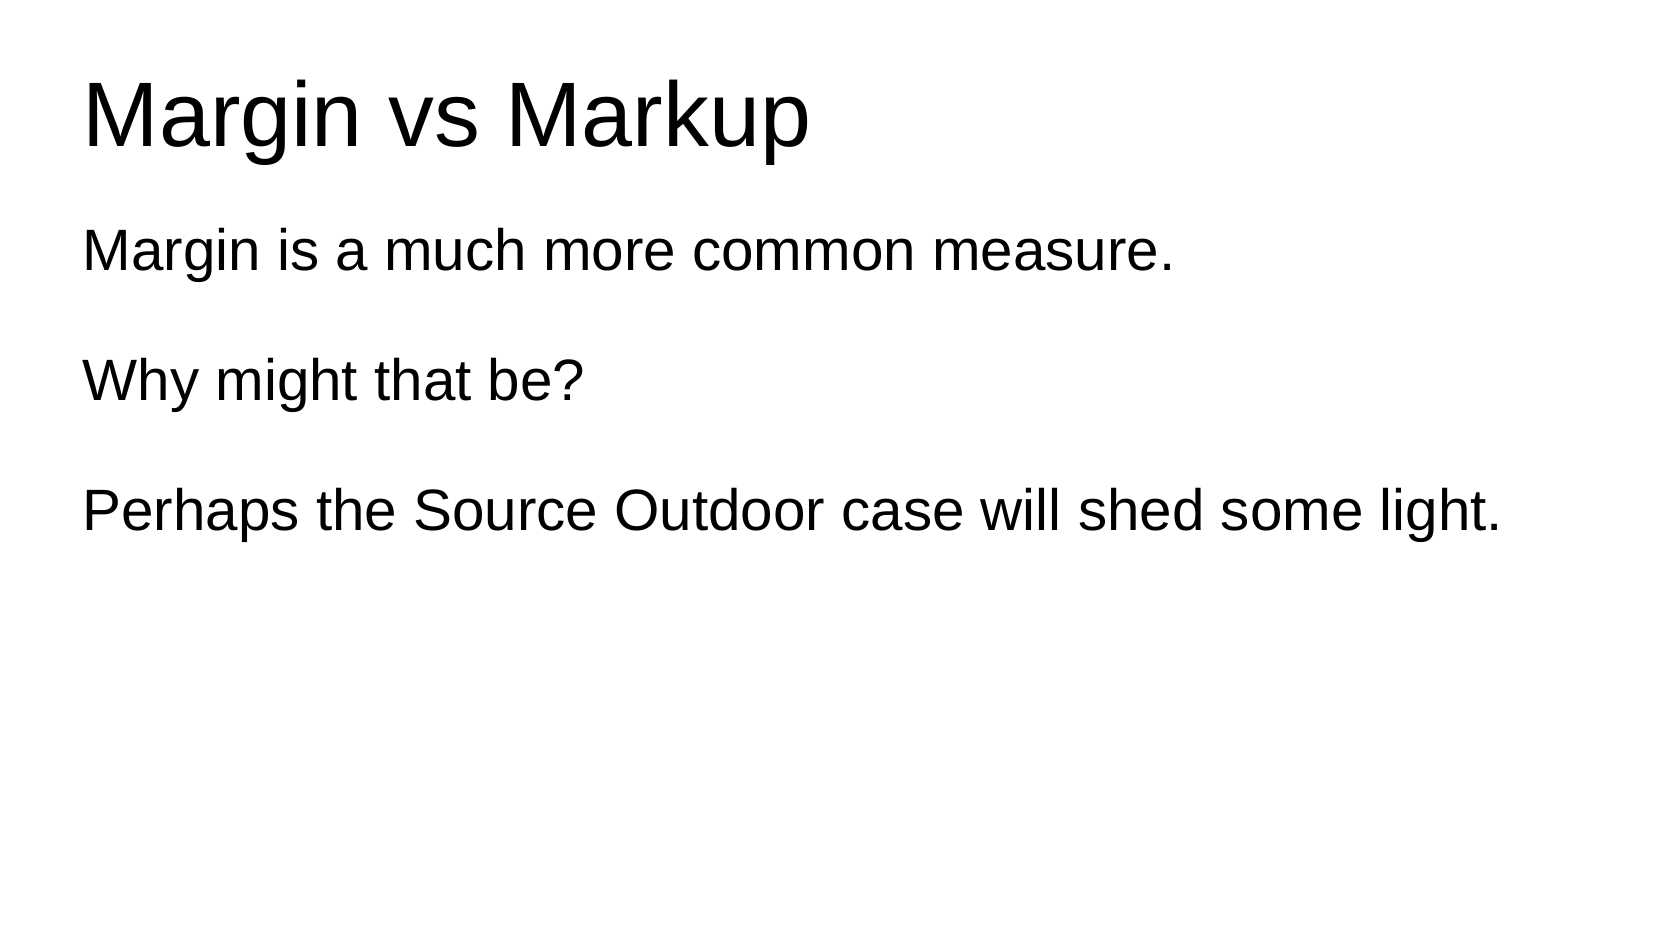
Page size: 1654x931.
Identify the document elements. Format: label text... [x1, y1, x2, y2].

title Margin vs Markup [82, 37, 1571, 193]
subtitle Margin is a much more common measure. Why might that be? Perhaps the Source Outdoor case will shed some light. [82, 217, 1571, 803]
